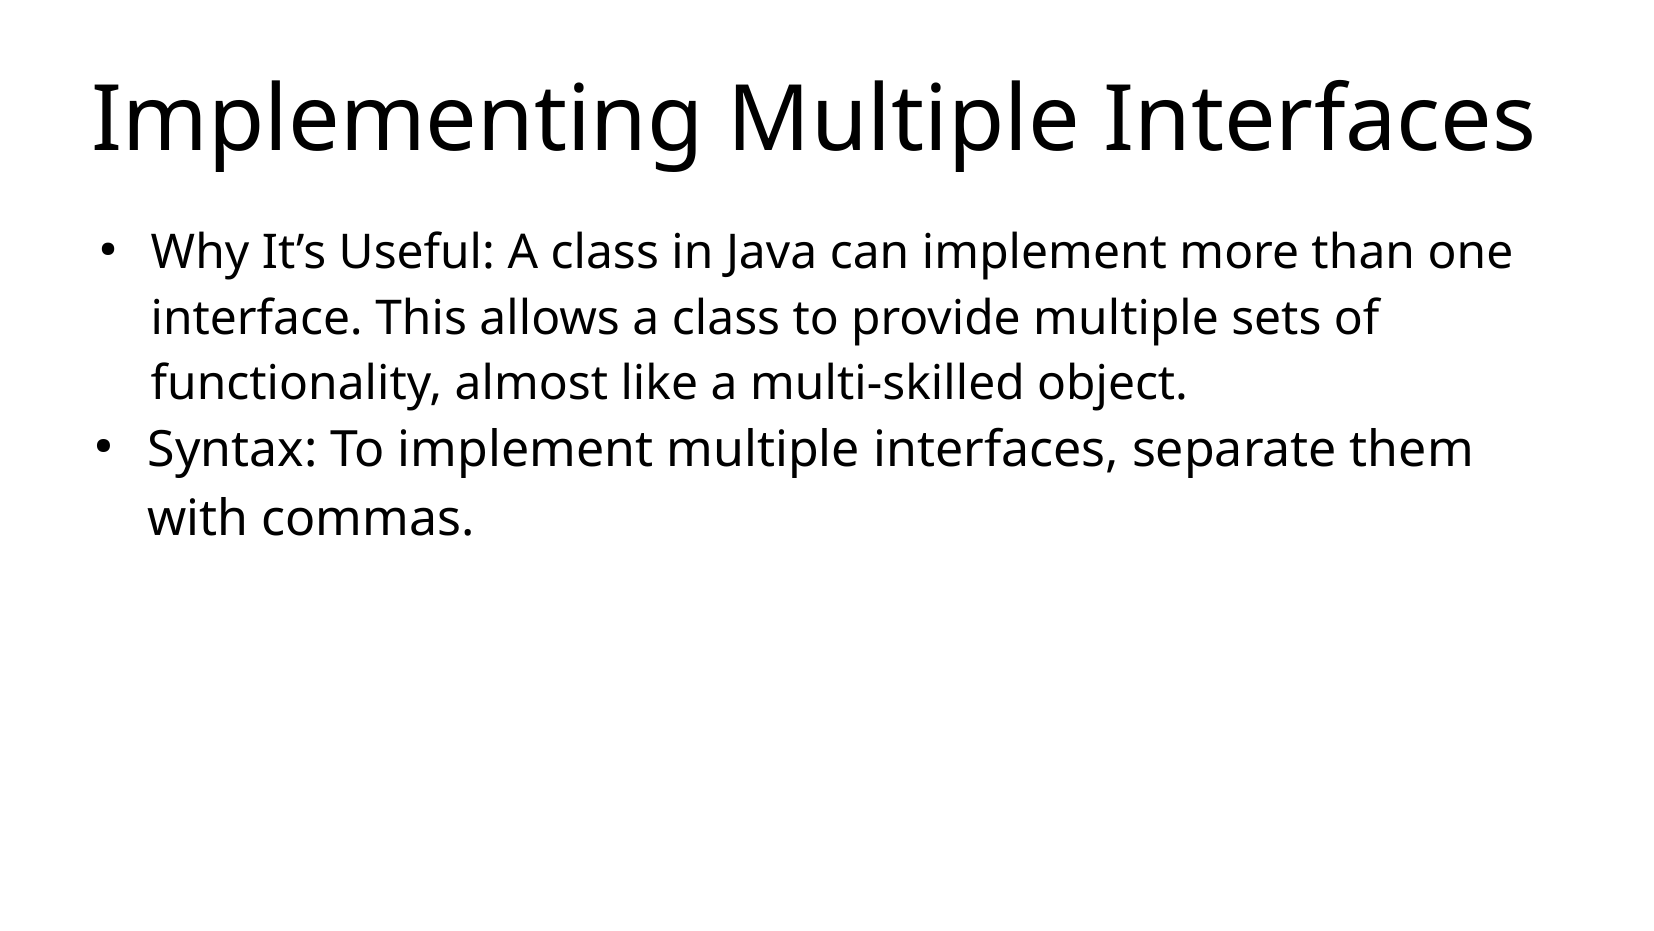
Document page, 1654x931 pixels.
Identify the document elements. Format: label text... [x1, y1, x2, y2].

title Implementing Multiple Interfaces [82, 37, 1571, 193]
list Syntax: To implement multiple interfaces, separate them with commas. [76, 413, 1565, 562]
list Why It’s Useful: A class in Java can implement more than one interface. This allows a class to provide multiple sets of functionality, almost like a multi-skilled object. [82, 217, 1571, 414]
